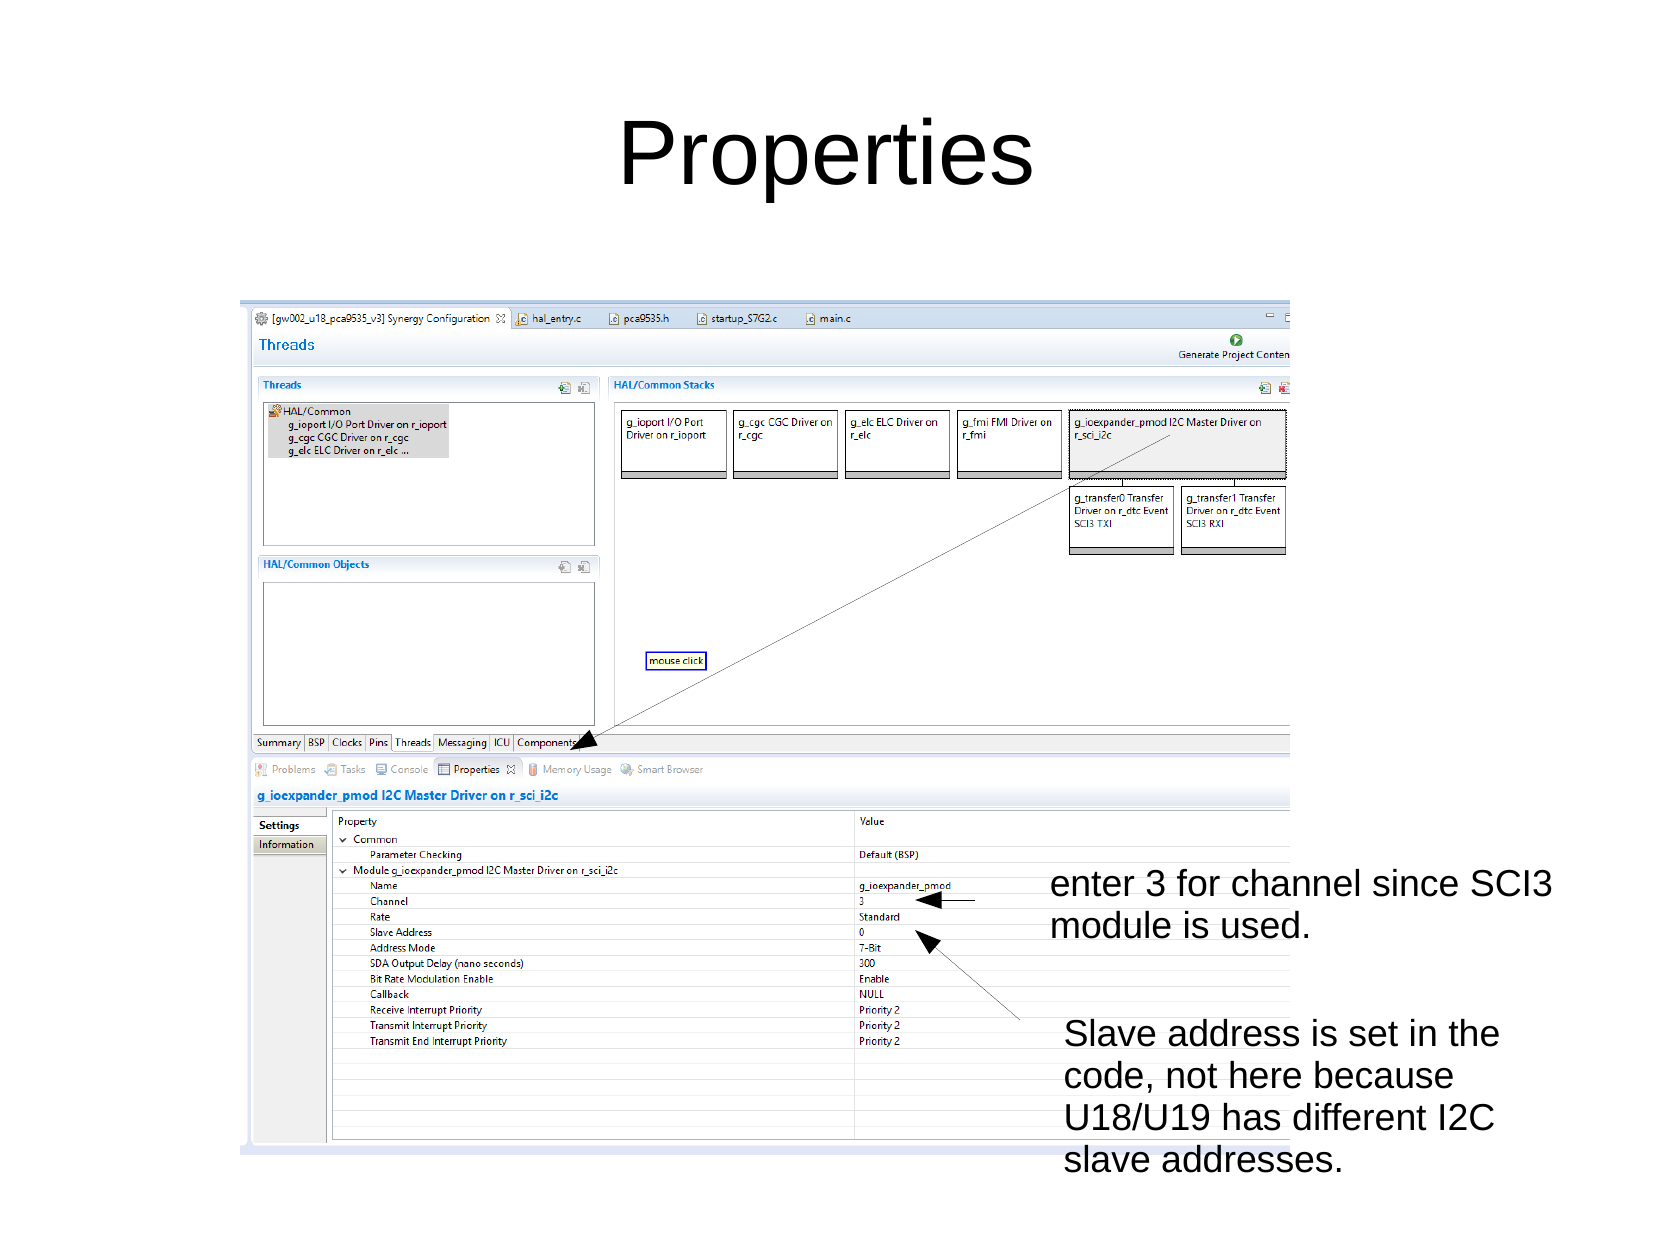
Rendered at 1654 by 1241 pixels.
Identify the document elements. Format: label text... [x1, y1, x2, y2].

picture [240, 300, 1290, 1155]
text_box Slave address is set in the code, not here because U18/U19 has different I2C slave addresses. [1048, 1005, 1606, 1188]
text_box enter 3 for channel since SCI3 module is used. [1035, 855, 1591, 1006]
title Properties [82, 49, 1571, 257]
